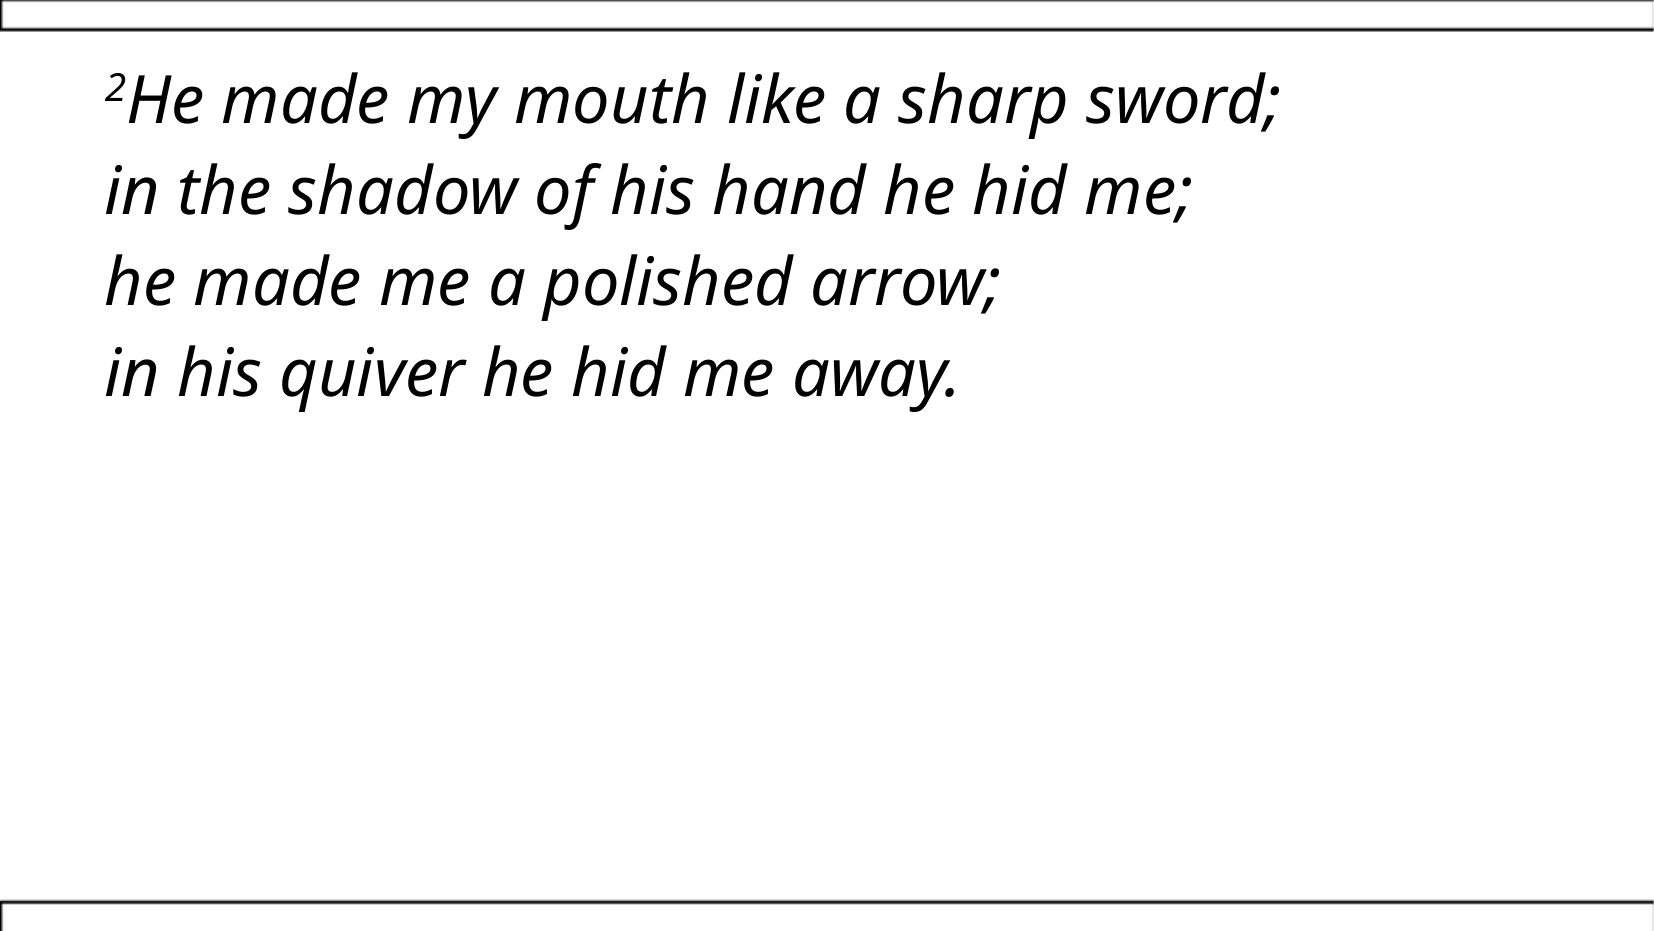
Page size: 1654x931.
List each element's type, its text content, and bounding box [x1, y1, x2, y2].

text_box 2He made my mouth like a sharp sword; in the shadow of his hand he hid me; he made me a polished arrow; in his quiver he hid me away. [90, 45, 1561, 415]
picture [0, 0, 1654, 931]
